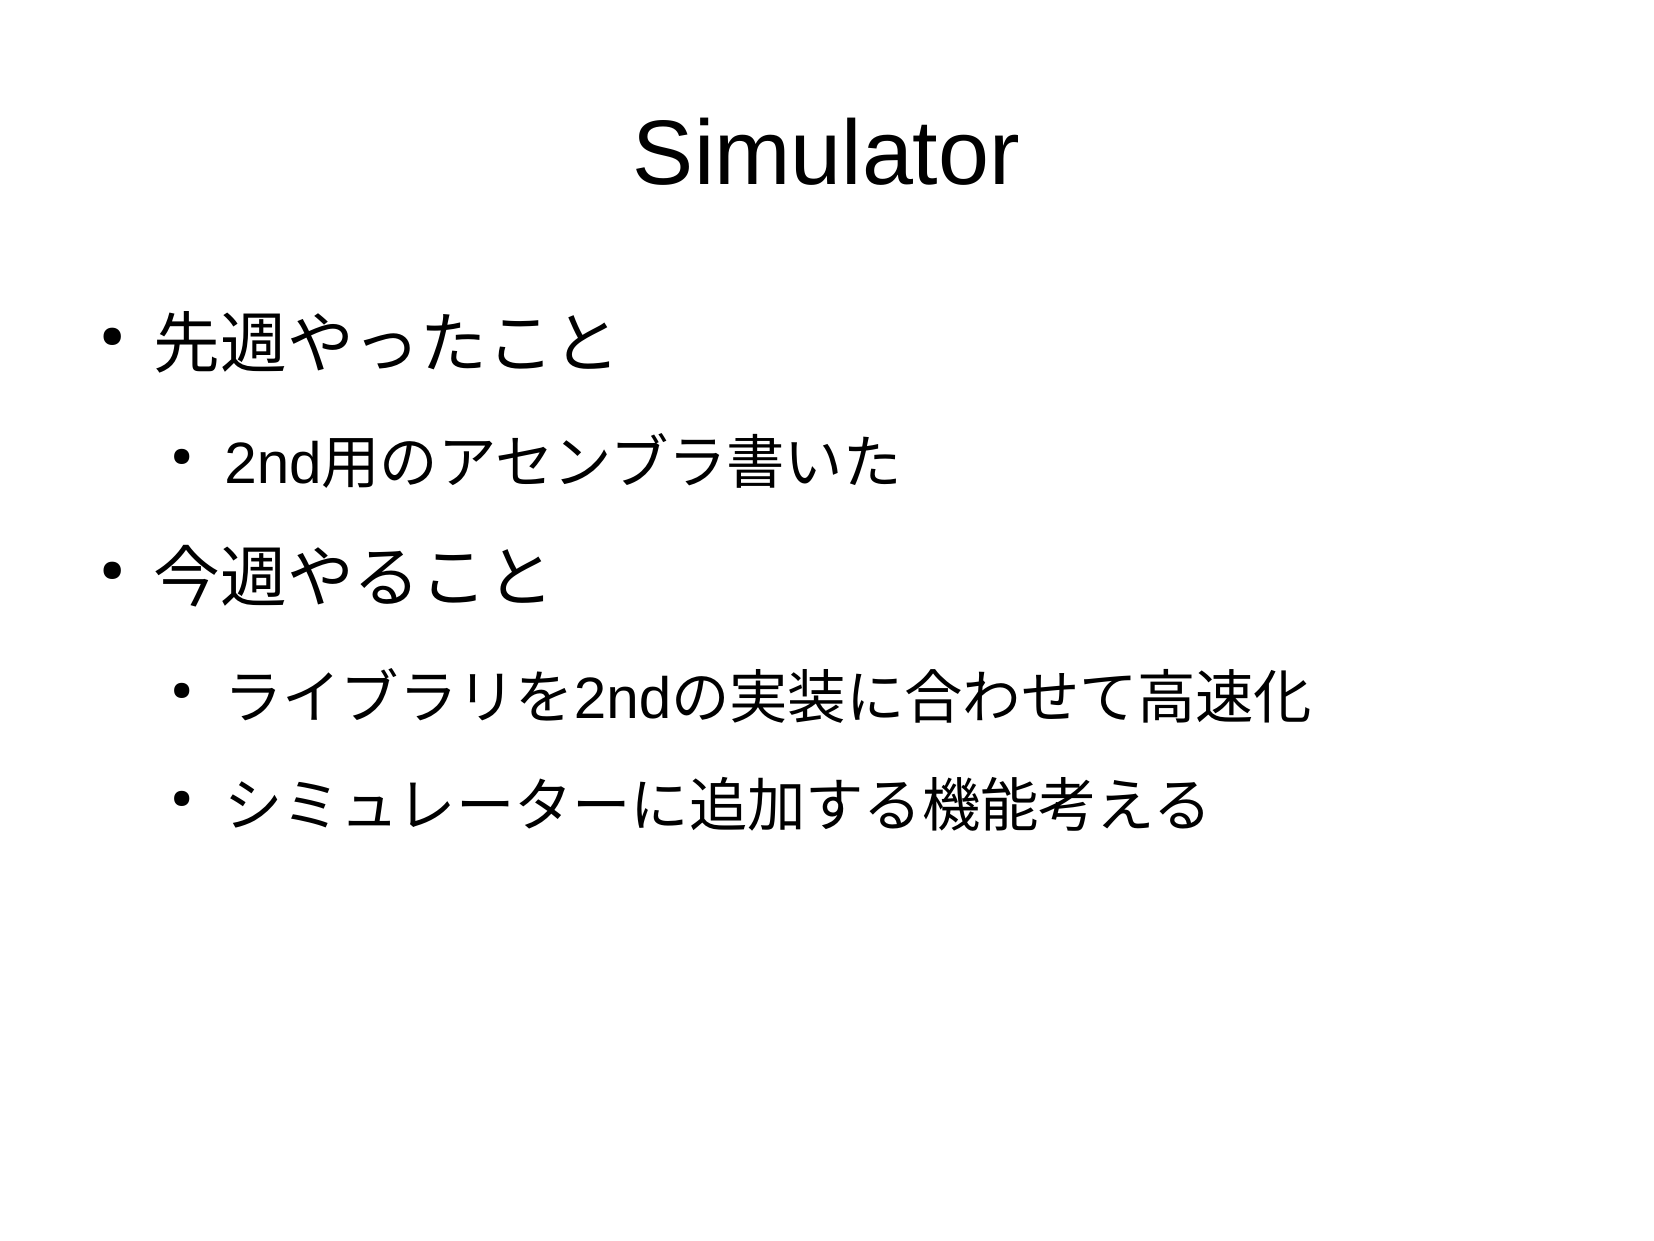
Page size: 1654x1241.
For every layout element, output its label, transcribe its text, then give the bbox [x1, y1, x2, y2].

list 先週やったこと 2nd用のアセンブラ書いた 今週やること ライブラリを2ndの実装に合わせて高速化 シミュレーターに追加する機能考える [82, 290, 1571, 1109]
title Simulator [82, 49, 1571, 257]
